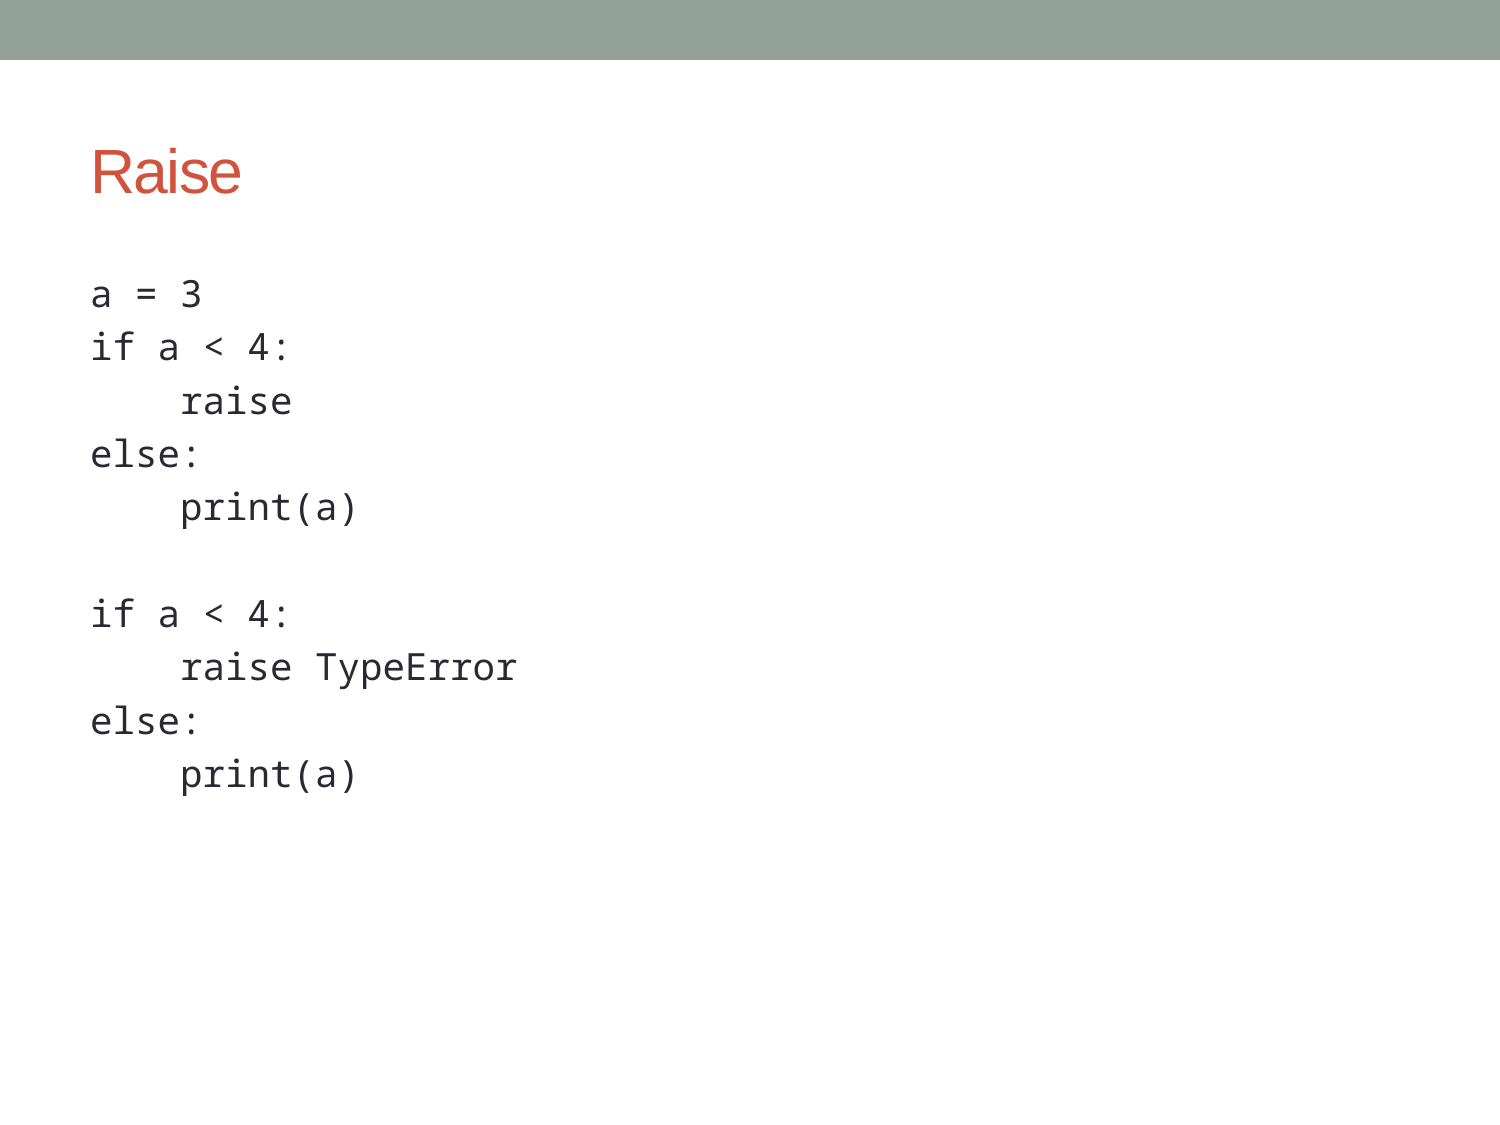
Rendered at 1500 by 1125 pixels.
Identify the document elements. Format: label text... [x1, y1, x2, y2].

title Raise [75, 87, 1426, 251]
list a = 3 if a < 4: raise else: print(a) if a < 4: raise TypeError else: print(a) [75, 262, 1426, 1063]
